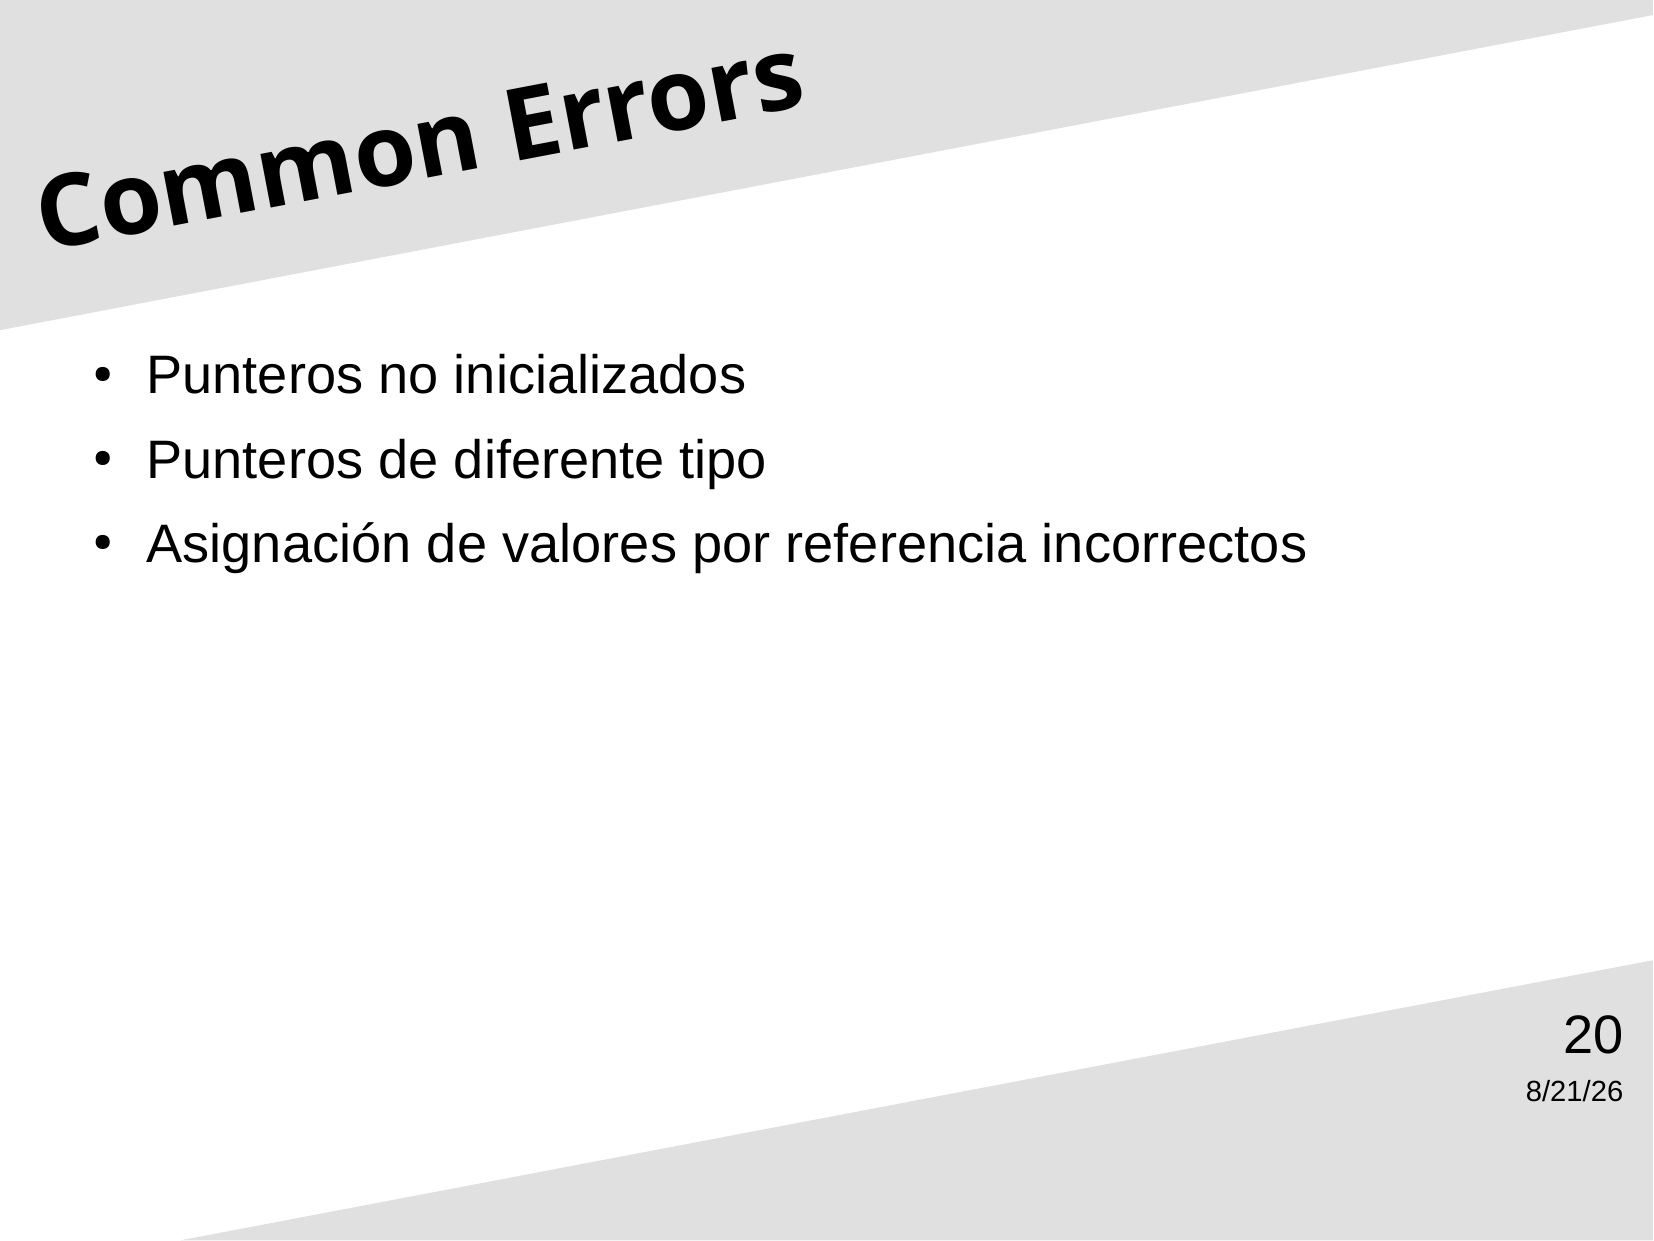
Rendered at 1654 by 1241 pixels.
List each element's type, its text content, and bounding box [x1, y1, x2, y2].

title Common Errors [16, 0, 1518, 315]
list Punteros no inicializados Punteros de diferente tipo Asignación de valores por referencia incorrectos [75, 345, 1531, 1065]
